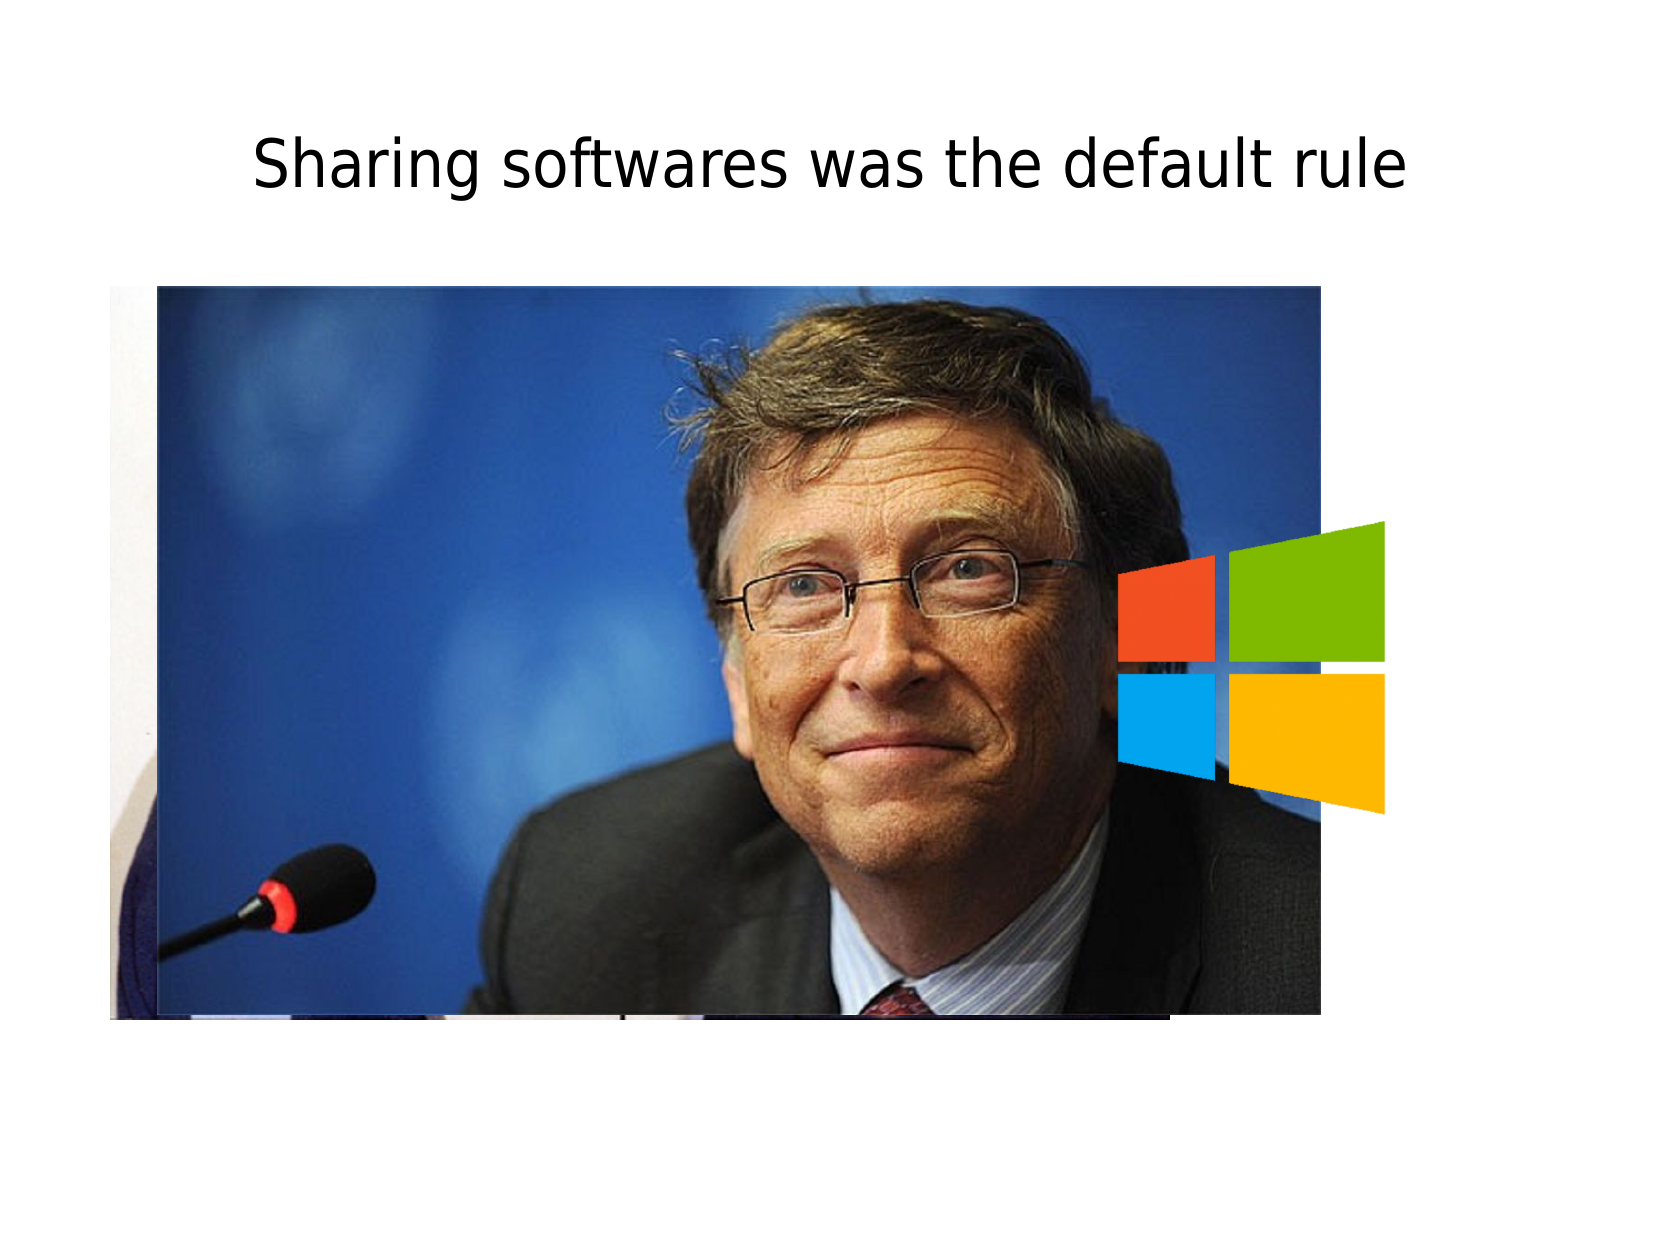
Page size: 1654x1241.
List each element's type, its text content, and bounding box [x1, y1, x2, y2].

picture [110, 286, 1576, 1021]
list Sharing softwares was the default rule [86, 125, 1576, 226]
